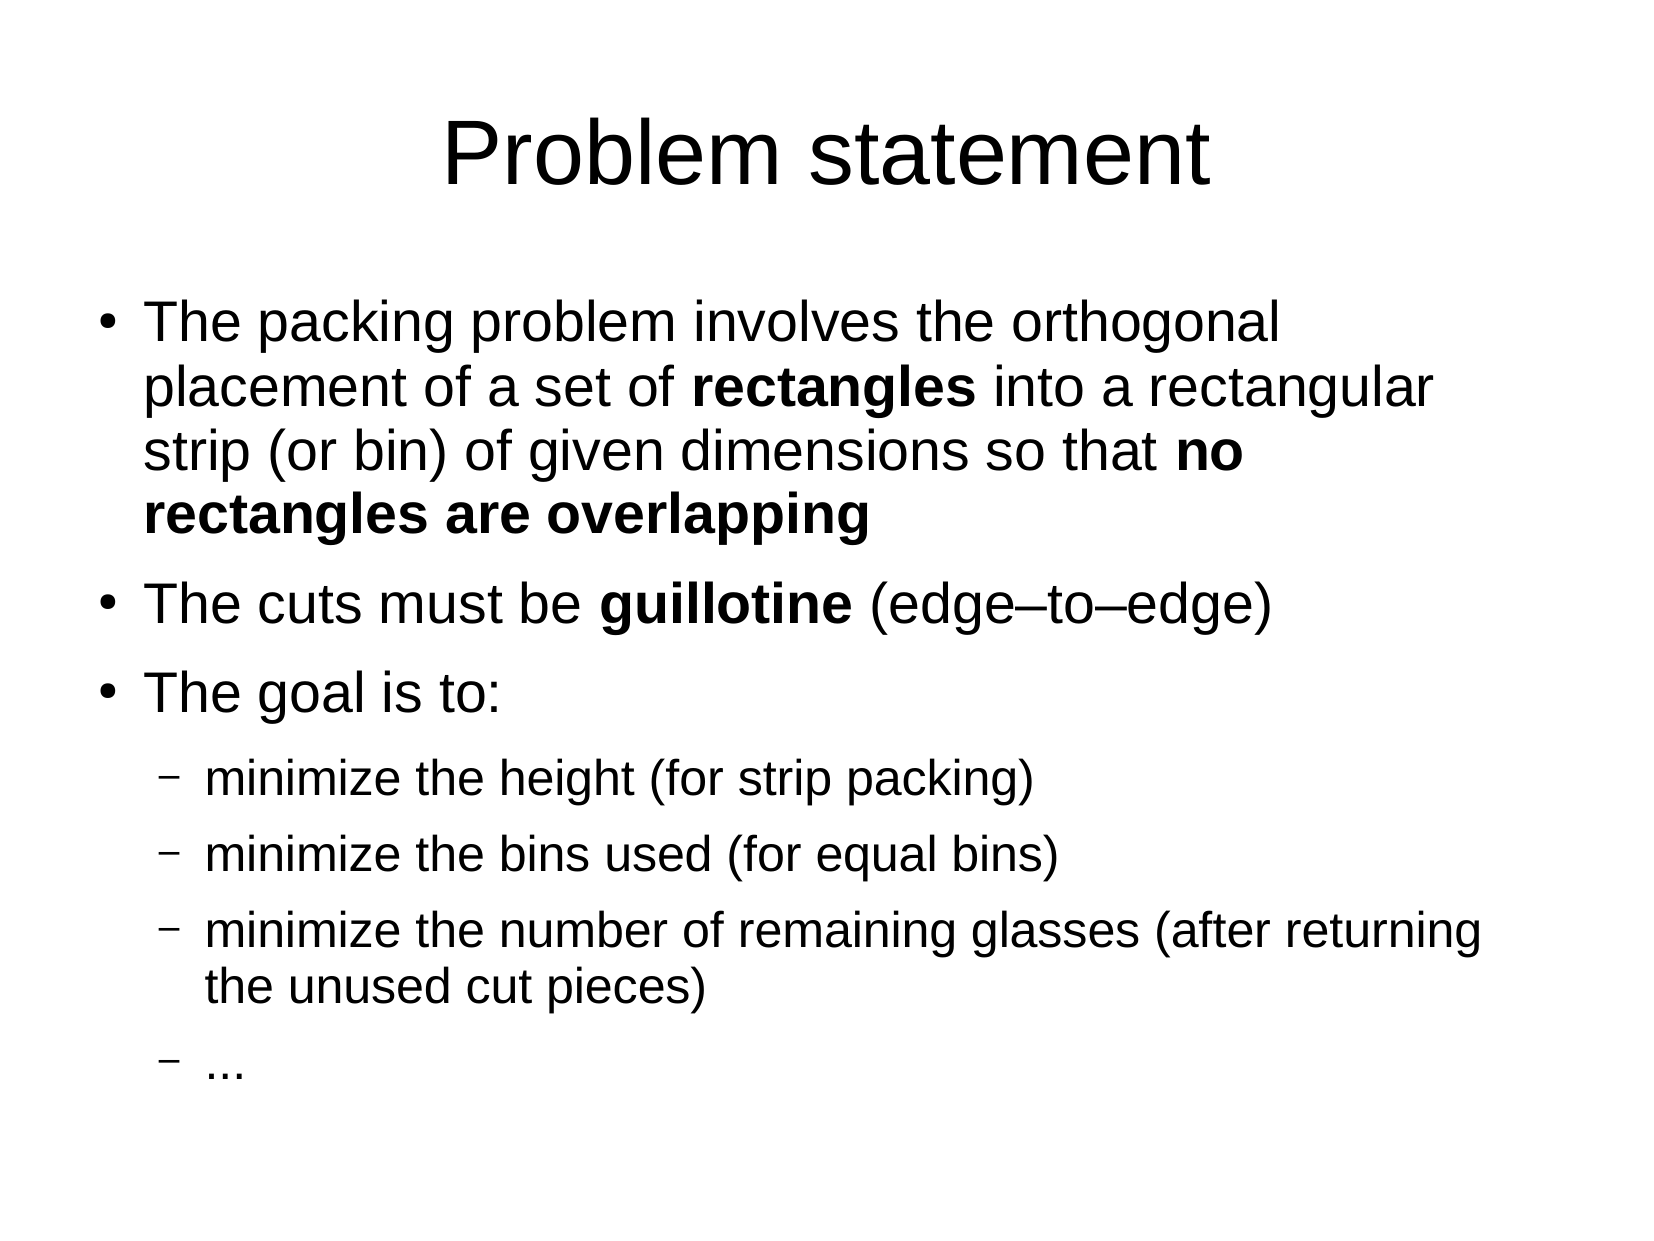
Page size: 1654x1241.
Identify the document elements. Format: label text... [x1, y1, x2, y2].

title Problem statement [82, 49, 1571, 257]
list The packing problem involves the orthogonal placement of a set of rectangles into a rectangular strip (or bin) of given dimensions so that no rectangles are overlapping The cuts must be guillotine (edge–to–edge) The goal is to: minimize the height (for strip packing) minimize the bins used (for equal bins) minimize the number of remaining glasses (after returning the unused cut pieces) ... [82, 290, 1538, 1096]
